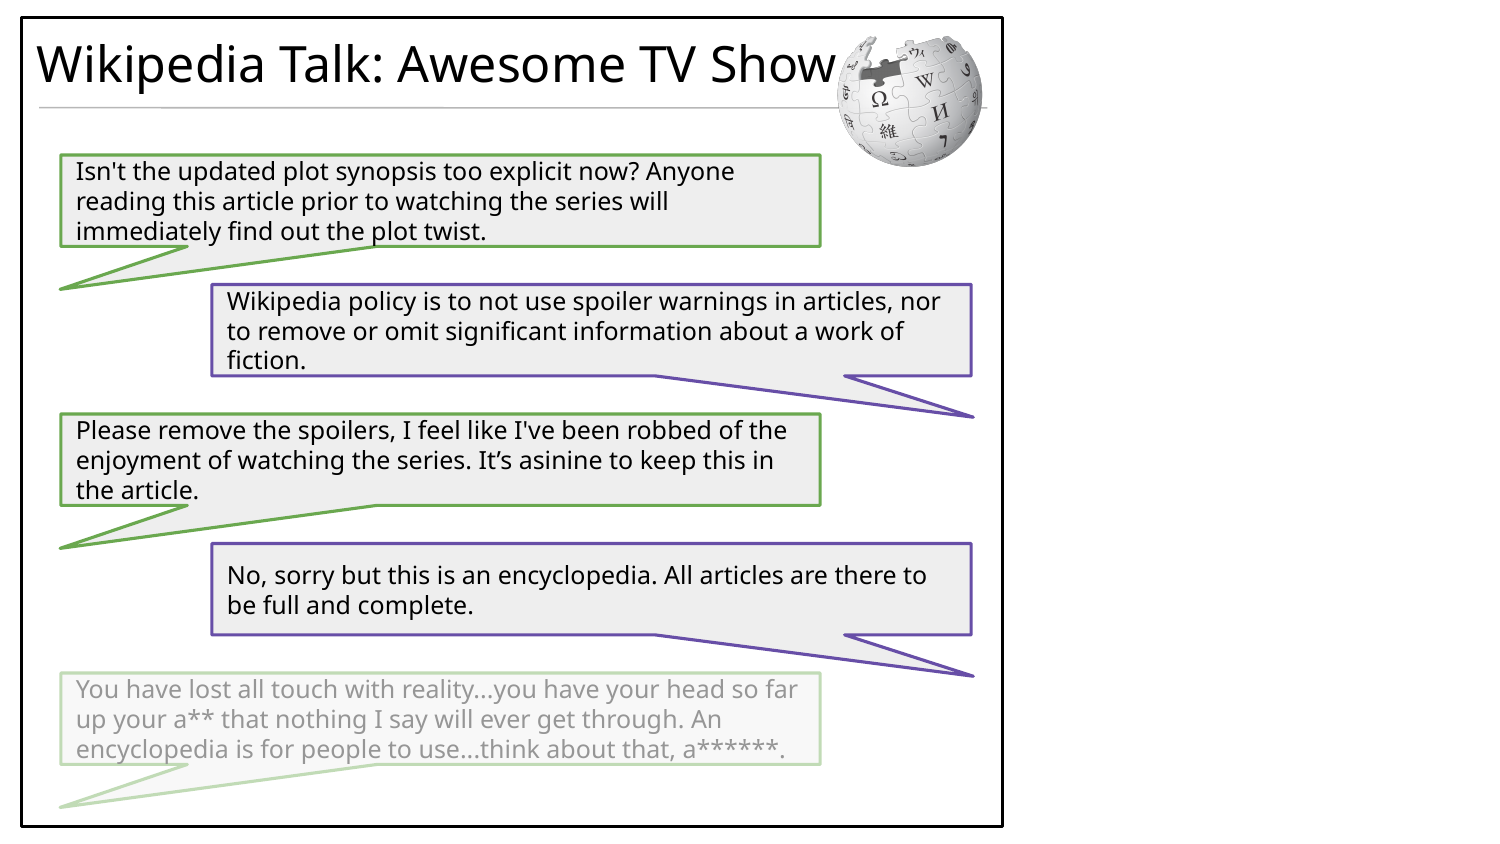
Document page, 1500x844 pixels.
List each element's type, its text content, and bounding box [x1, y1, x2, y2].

text_box Wikipedia policy is to not use spoiler warnings in articles, nor to remove or omit significant information about a work of fiction. [211, 284, 974, 418]
text_box Please remove the spoilers, I feel like I've been robbed of the enjoyment of watching the series. It’s asinine to keep this in the article. [60, 413, 821, 549]
text_box [44, 663, 838, 820]
text_box Isn't the updated plot synopsis too explicit now? Anyone reading this article prior to watching the series will immediately find out the plot twist. [60, 154, 821, 290]
text_box Wikipedia Talk: Awesome TV Show [21, 17, 1003, 827]
picture [837, 35, 983, 168]
text_box No, sorry but this is an encyclopedia. All articles are there to be full and complete. [211, 543, 974, 677]
